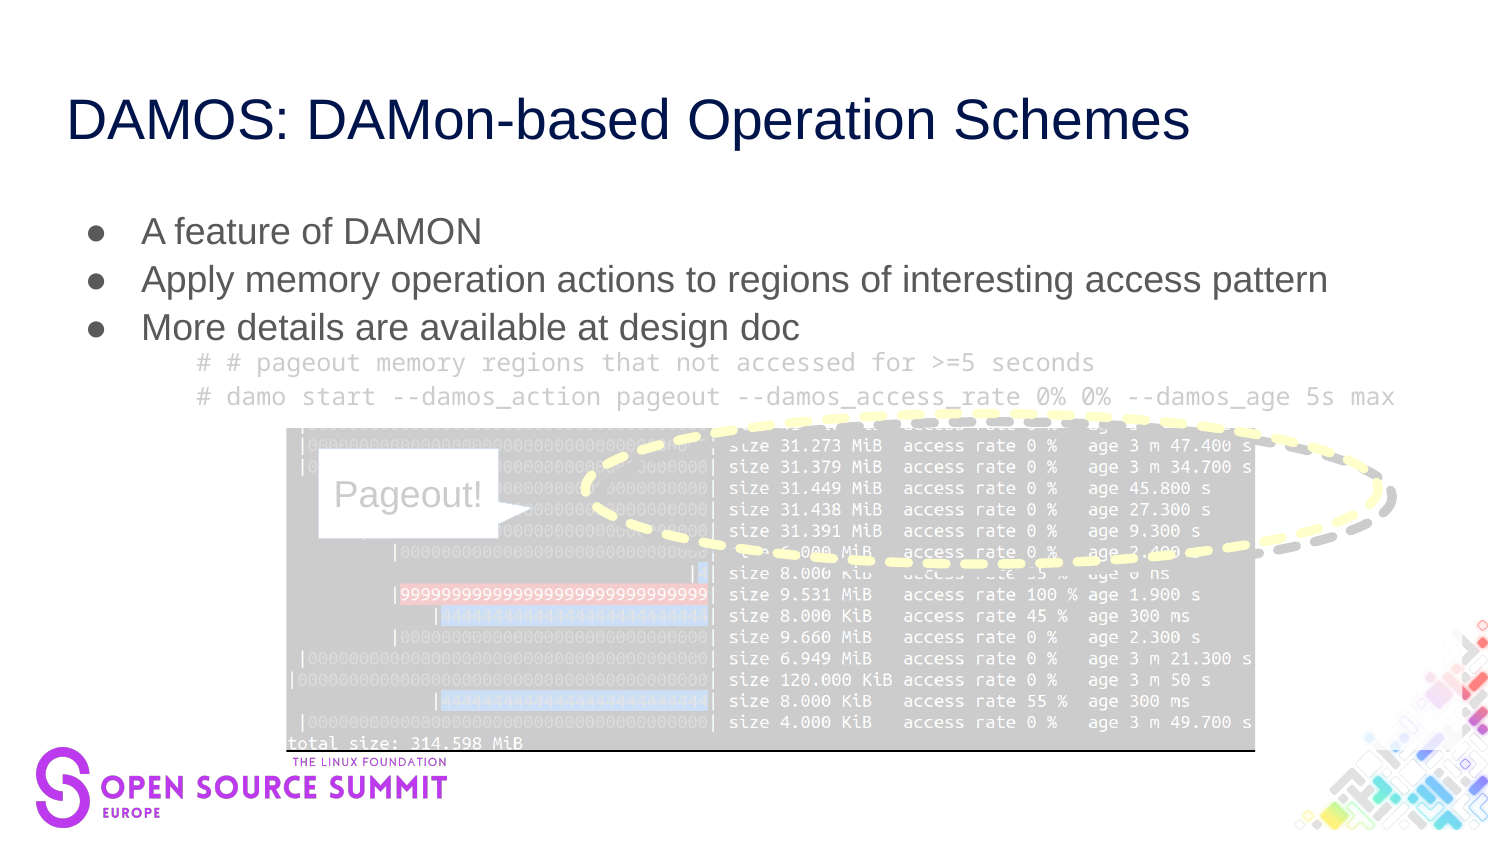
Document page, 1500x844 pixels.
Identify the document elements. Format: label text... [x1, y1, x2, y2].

text_box [74, 349, 1463, 750]
title DAMOS: DAMon-based Operation Schemes [51, 72, 1449, 167]
list A feature of DAMON Apply memory operation actions to regions of interesting access pattern More details are available at design doc [51, 189, 1449, 734]
picture [1294, 620, 1488, 830]
text_box # # pageout memory regions that not accessed for >=5 seconds # damo start --damos_action pageout --damos_access_rate 0% 0% --damos_age 5s max [181, 337, 1420, 349]
picture [36, 747, 1256, 828]
